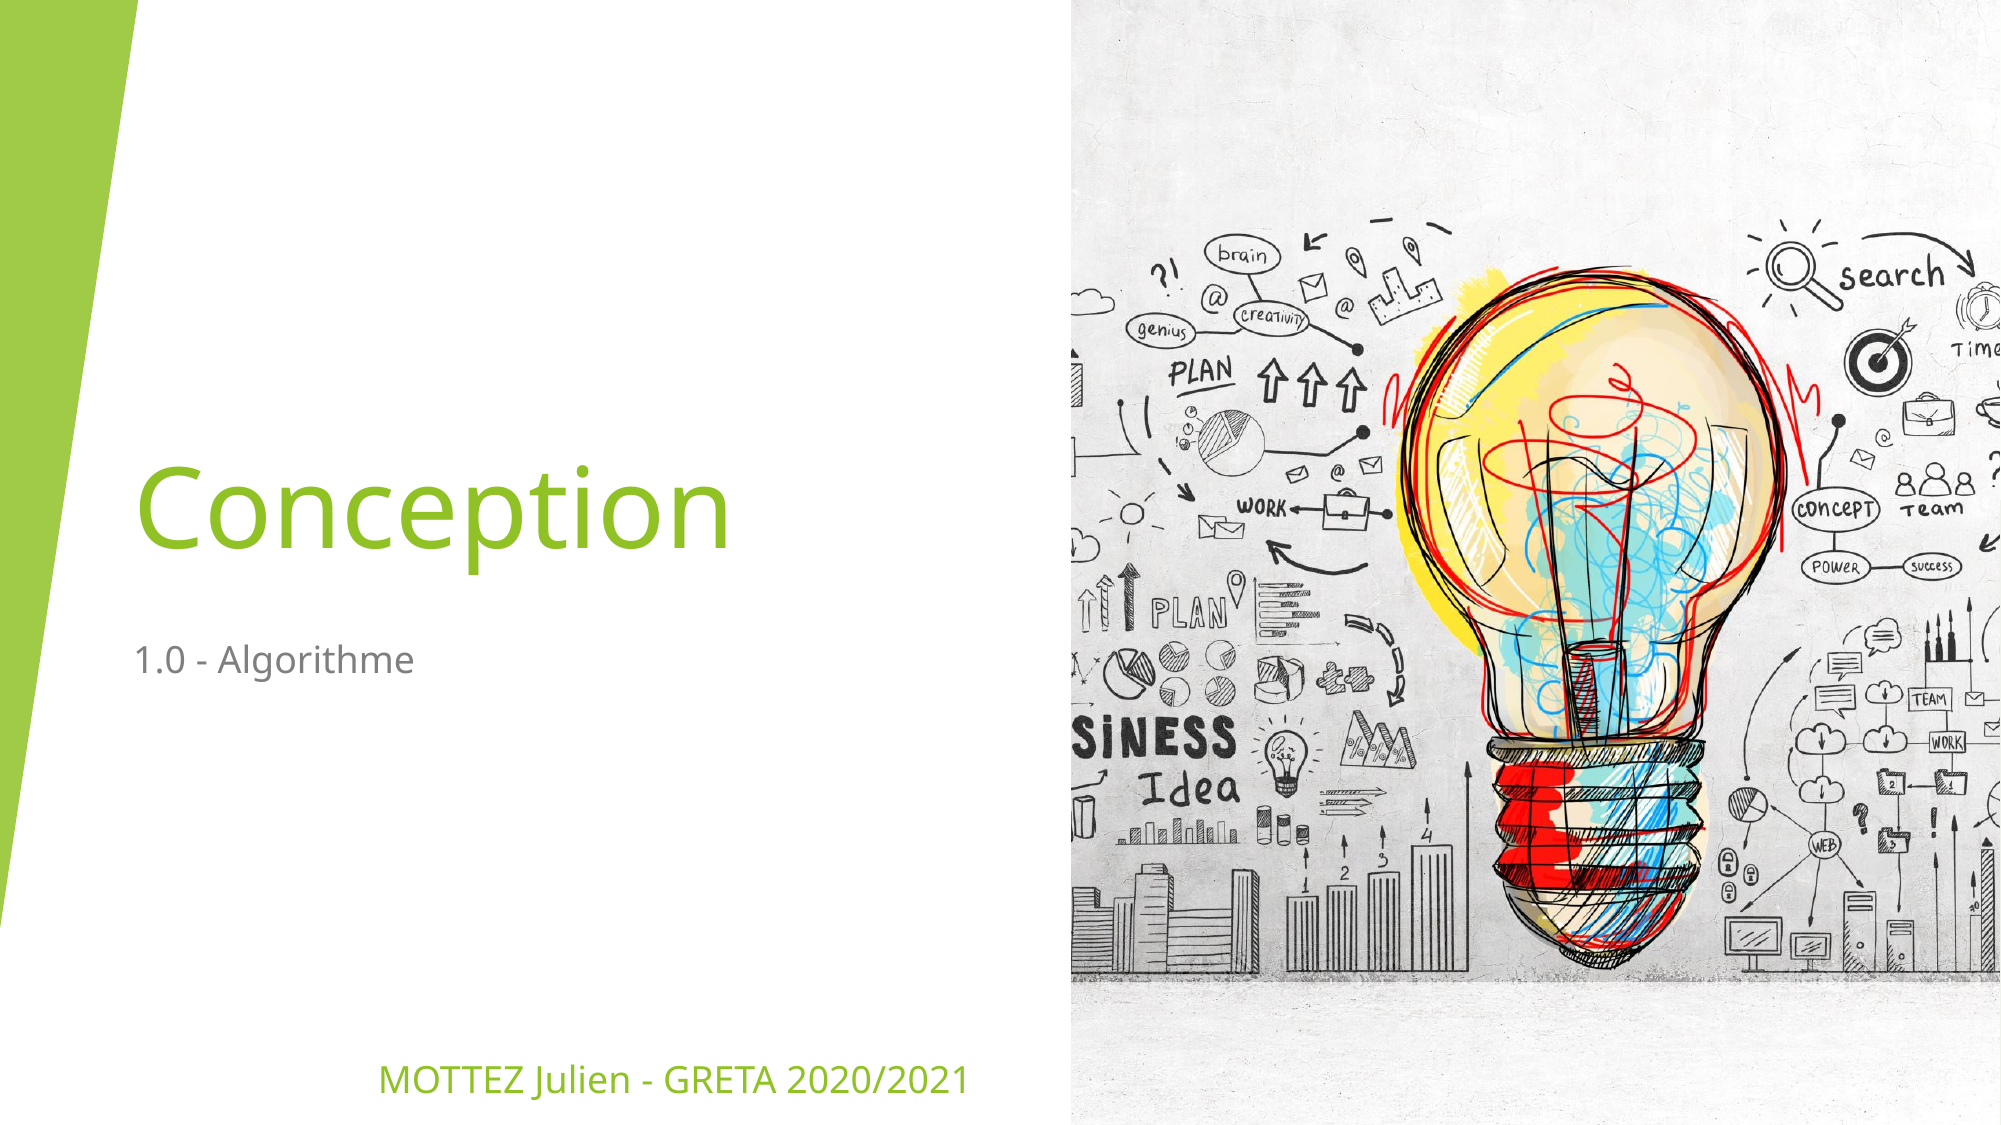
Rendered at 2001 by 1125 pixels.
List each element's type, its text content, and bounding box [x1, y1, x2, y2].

subtitle 1.0 - Algorithme [118, 628, 941, 947]
text_box MOTTEZ Julien - GRETA 2020/2021 [362, 1006, 1072, 1109]
picture [1071, 0, 2000, 1125]
title Conception [118, 118, 941, 579]
